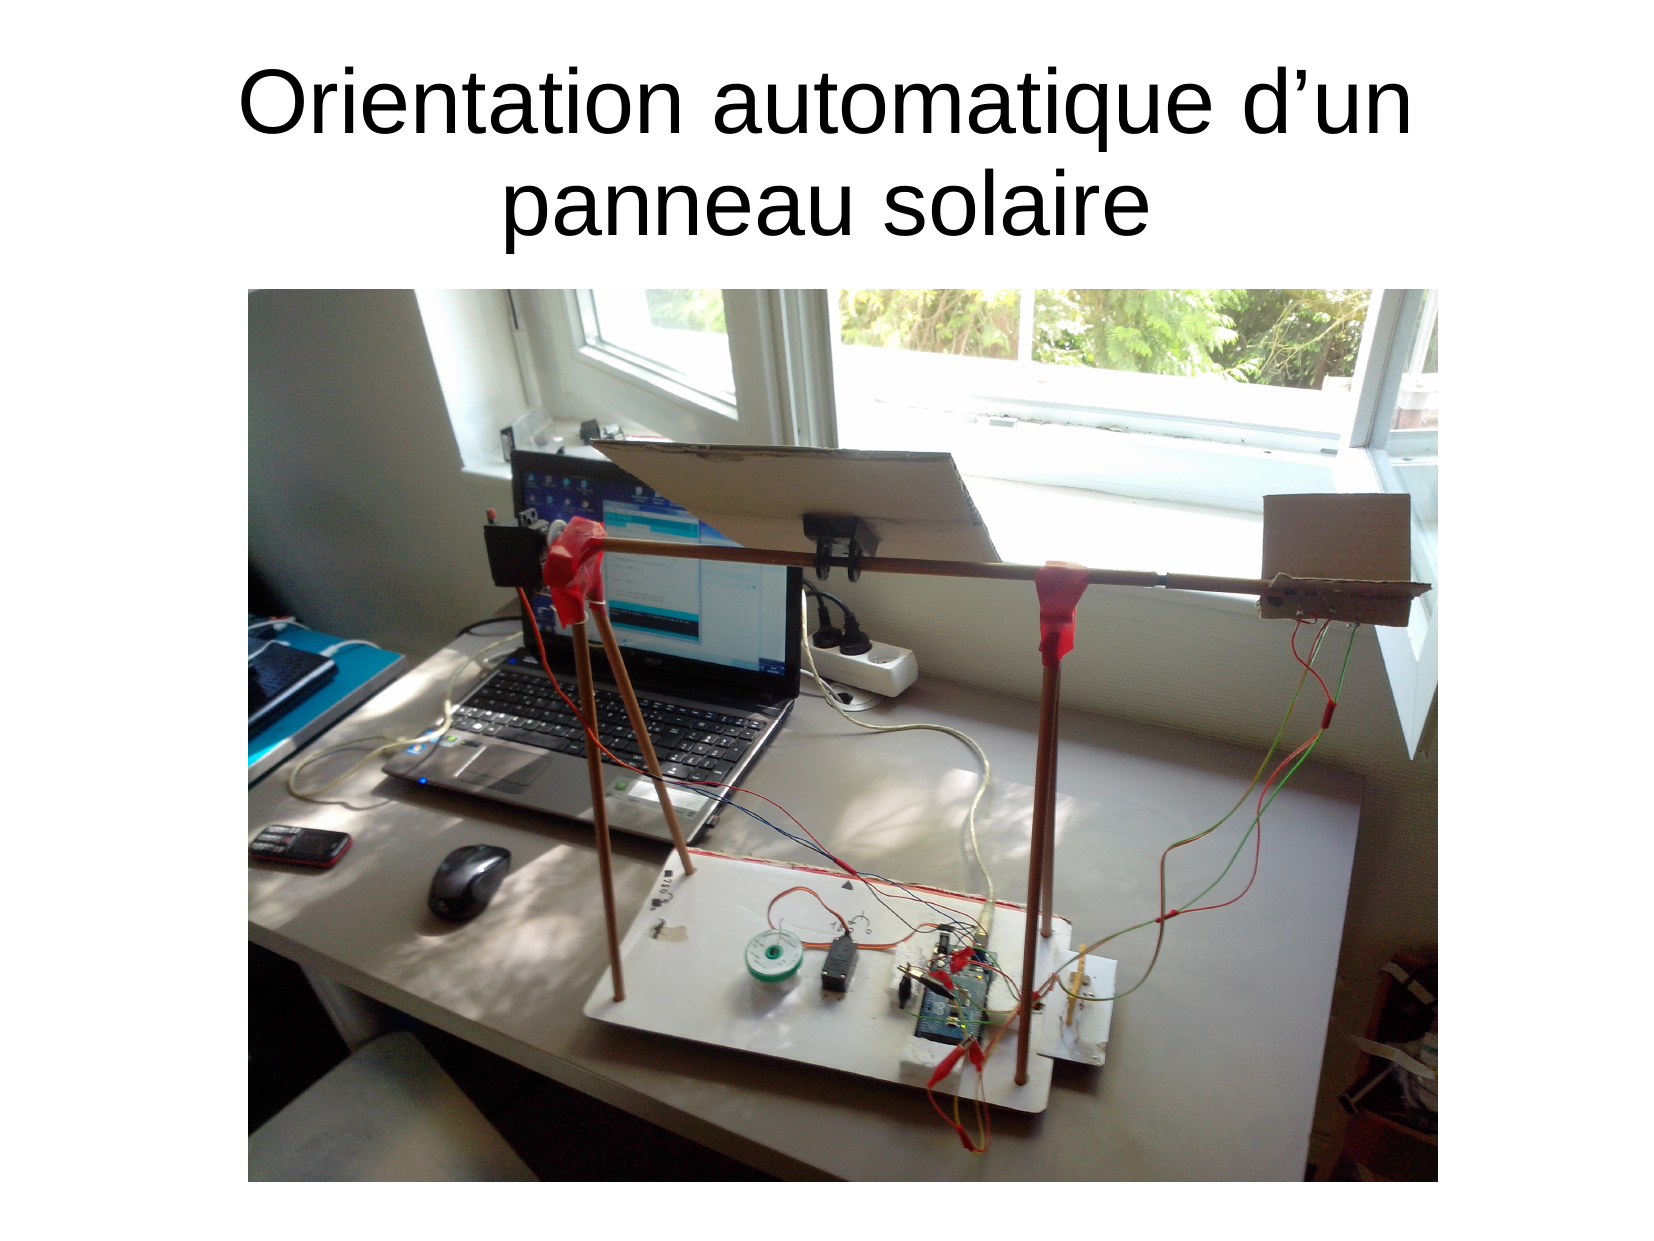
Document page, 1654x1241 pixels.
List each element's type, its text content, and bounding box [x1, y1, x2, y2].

picture [248, 289, 1438, 1182]
title Orientation automatique d’un panneau solaire [82, 49, 1571, 257]
